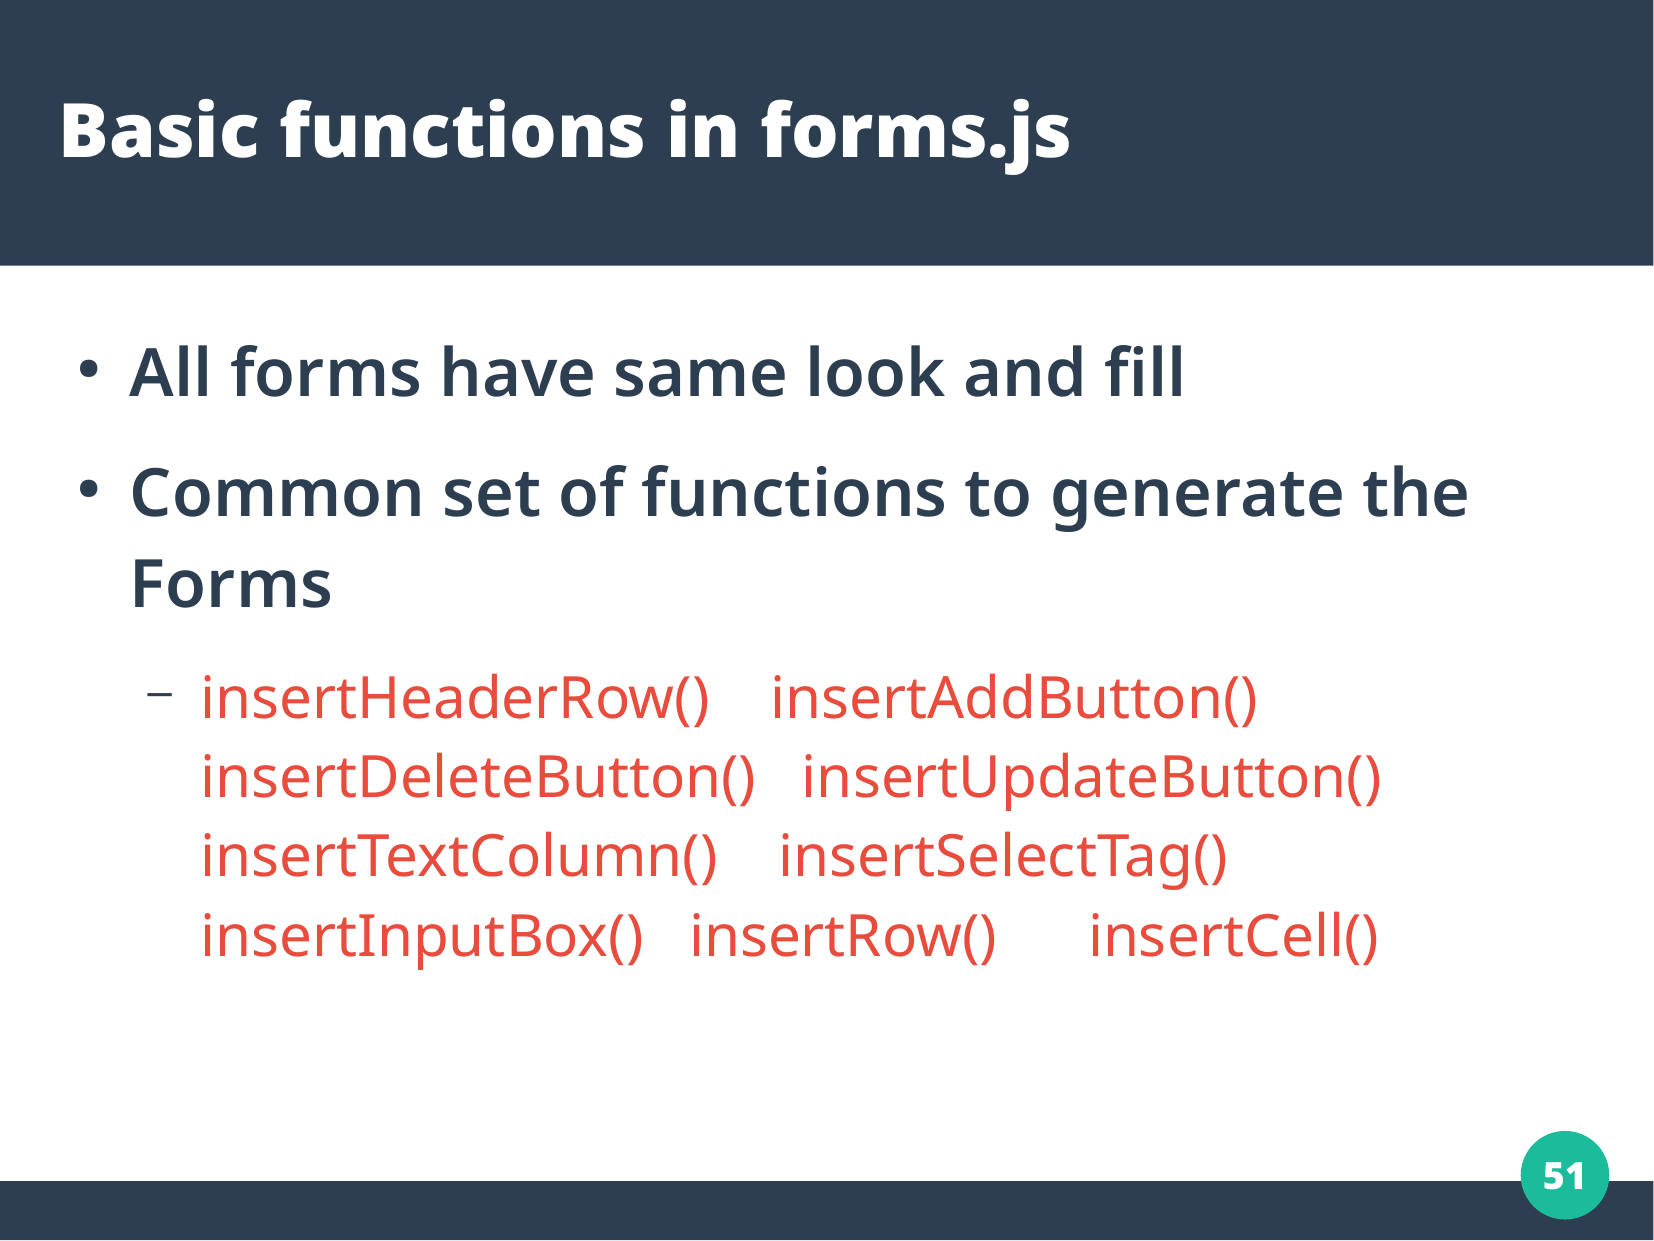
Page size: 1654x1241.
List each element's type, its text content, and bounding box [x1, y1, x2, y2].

title Basic functions in forms.js [59, 49, 1595, 207]
list All forms have same look and fill Common set of functions to generate the Forms insertHeaderRow() insertAddButton() insertDeleteButton() insertUpdateButton() insertTextColumn() insertSelectTag() insertInputBox() insertRow() insertCell() [59, 324, 1595, 1152]
